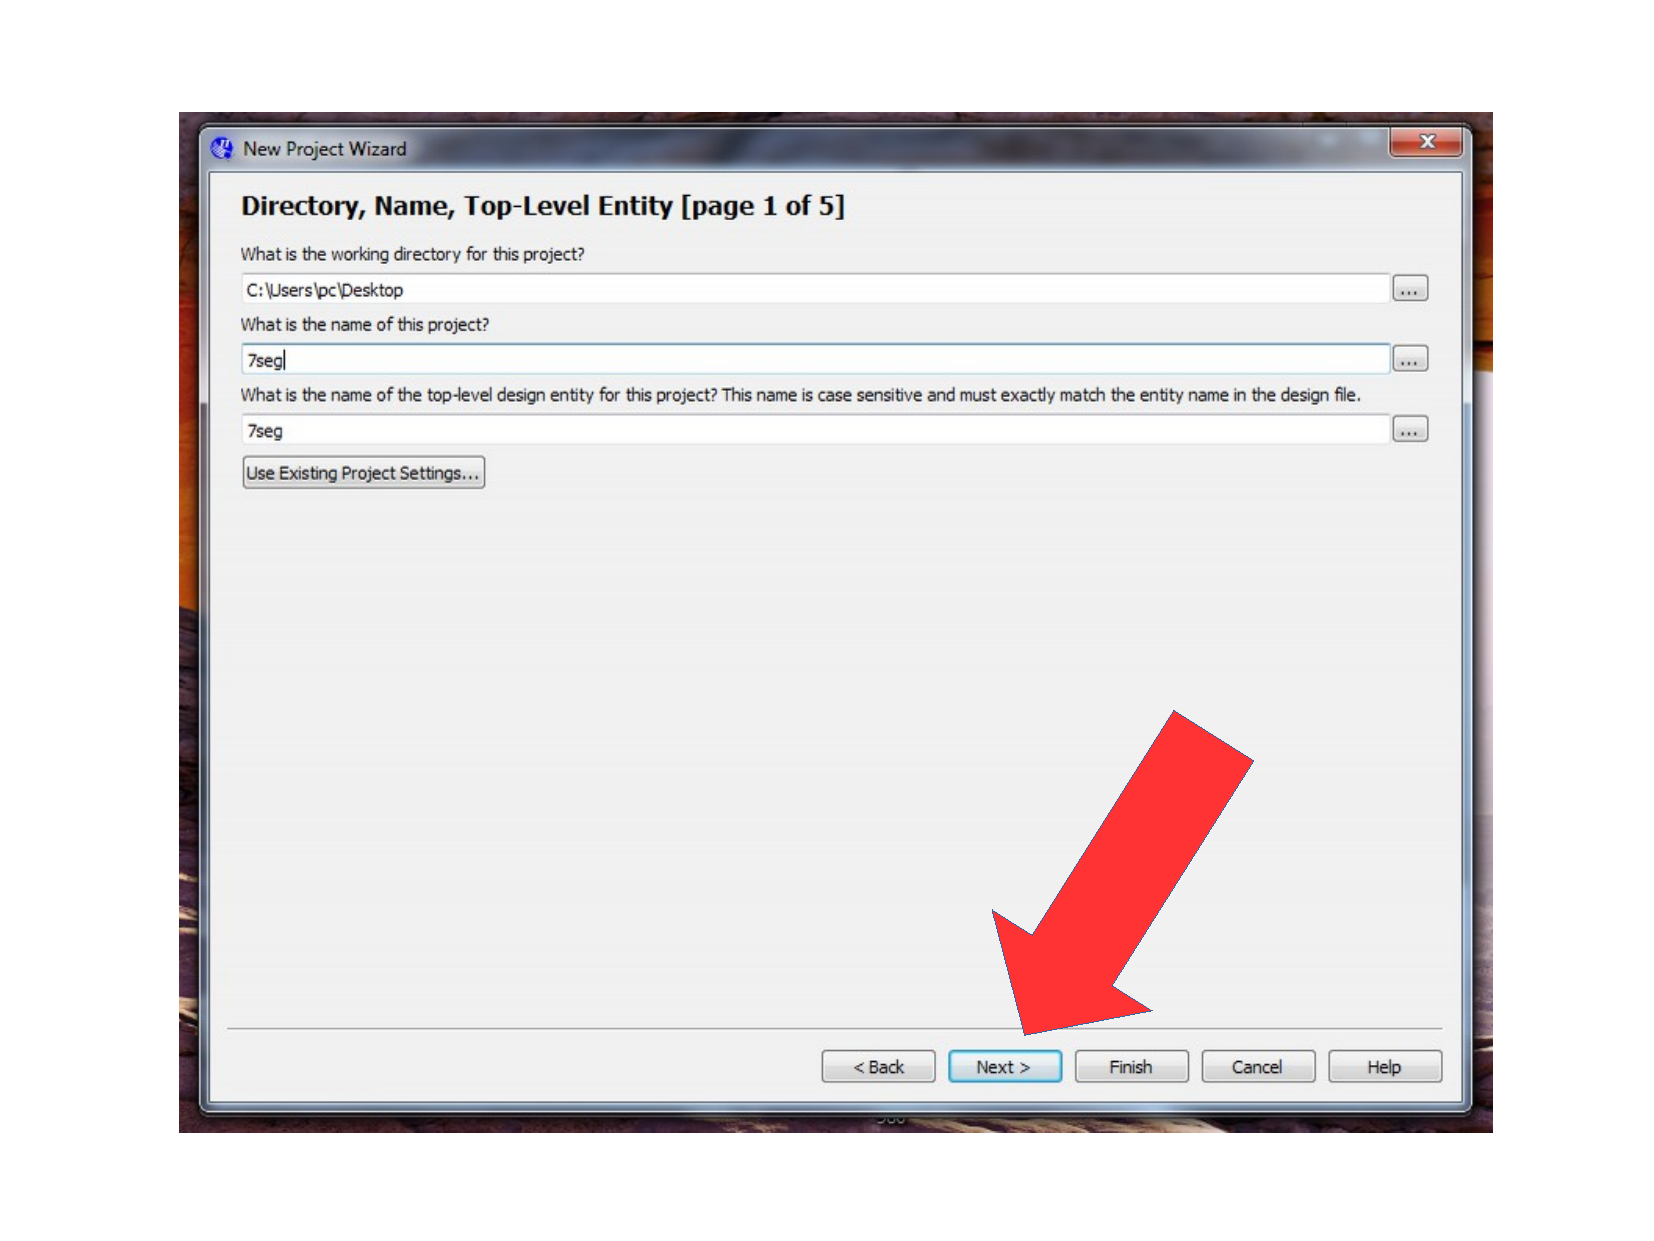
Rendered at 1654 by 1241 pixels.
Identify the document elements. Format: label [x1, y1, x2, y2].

picture [179, 112, 1493, 1133]
text_box [992, 710, 1254, 1036]
